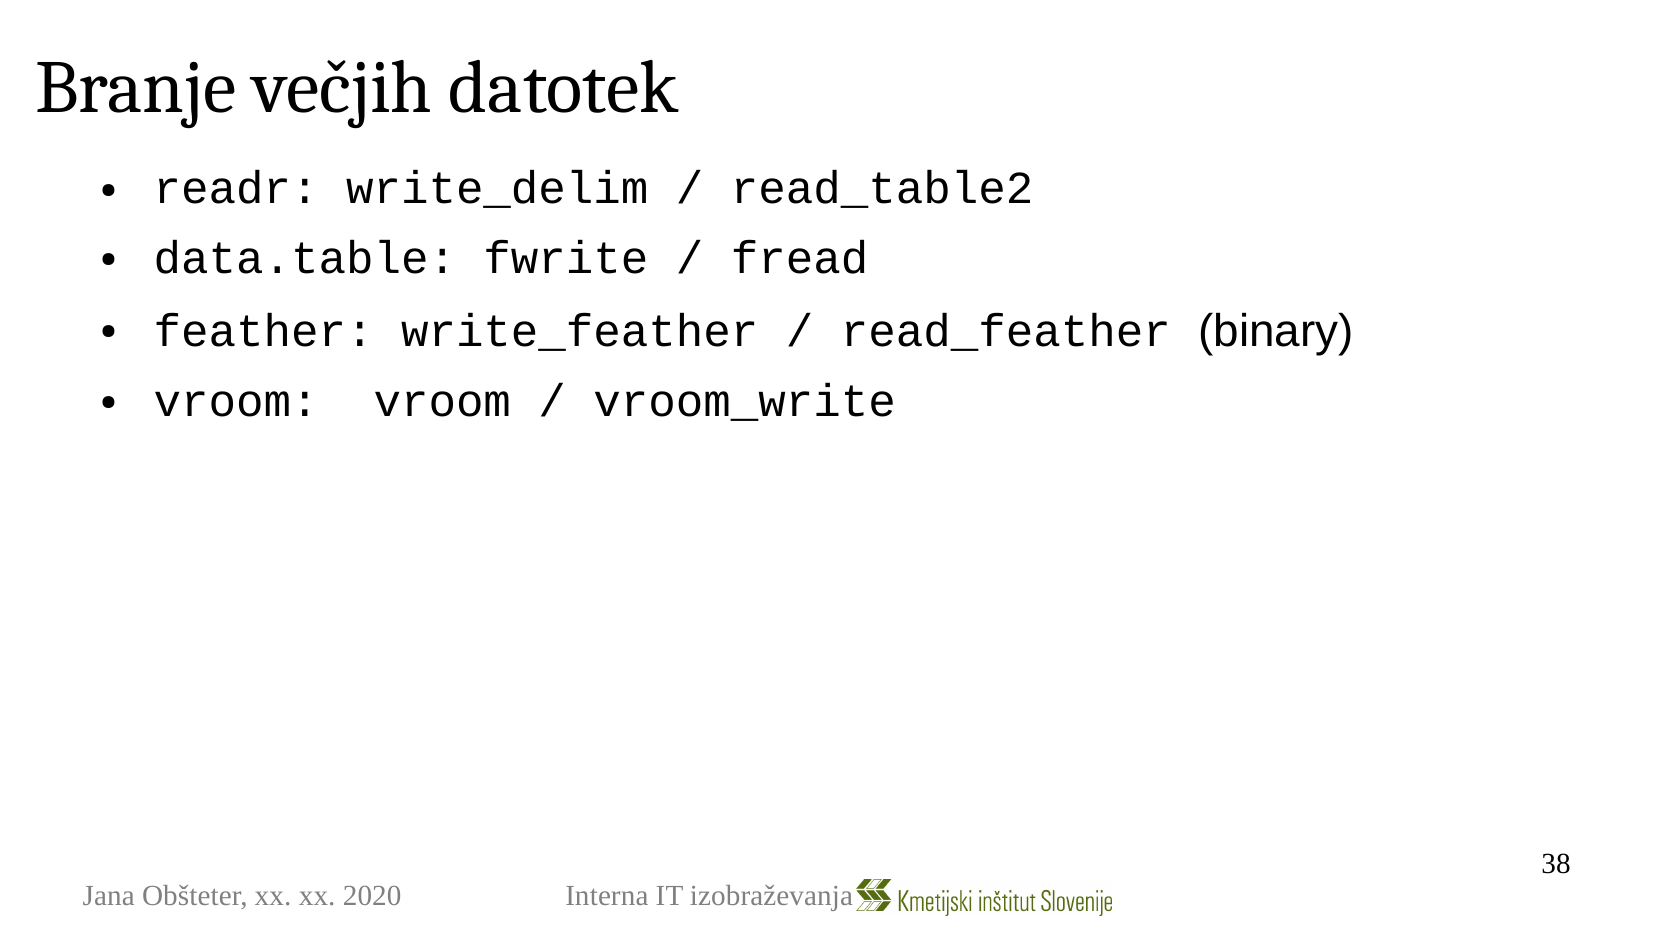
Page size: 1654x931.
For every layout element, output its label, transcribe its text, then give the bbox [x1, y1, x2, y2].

list readr: write_delim / read_table2 data.table: fwrite / fread feather: write_feather / read_feather (binary) vroom: vroom / vroom_write [82, 165, 1642, 827]
title Branje večjih datotek [35, 21, 1524, 154]
picture [856, 879, 1112, 916]
